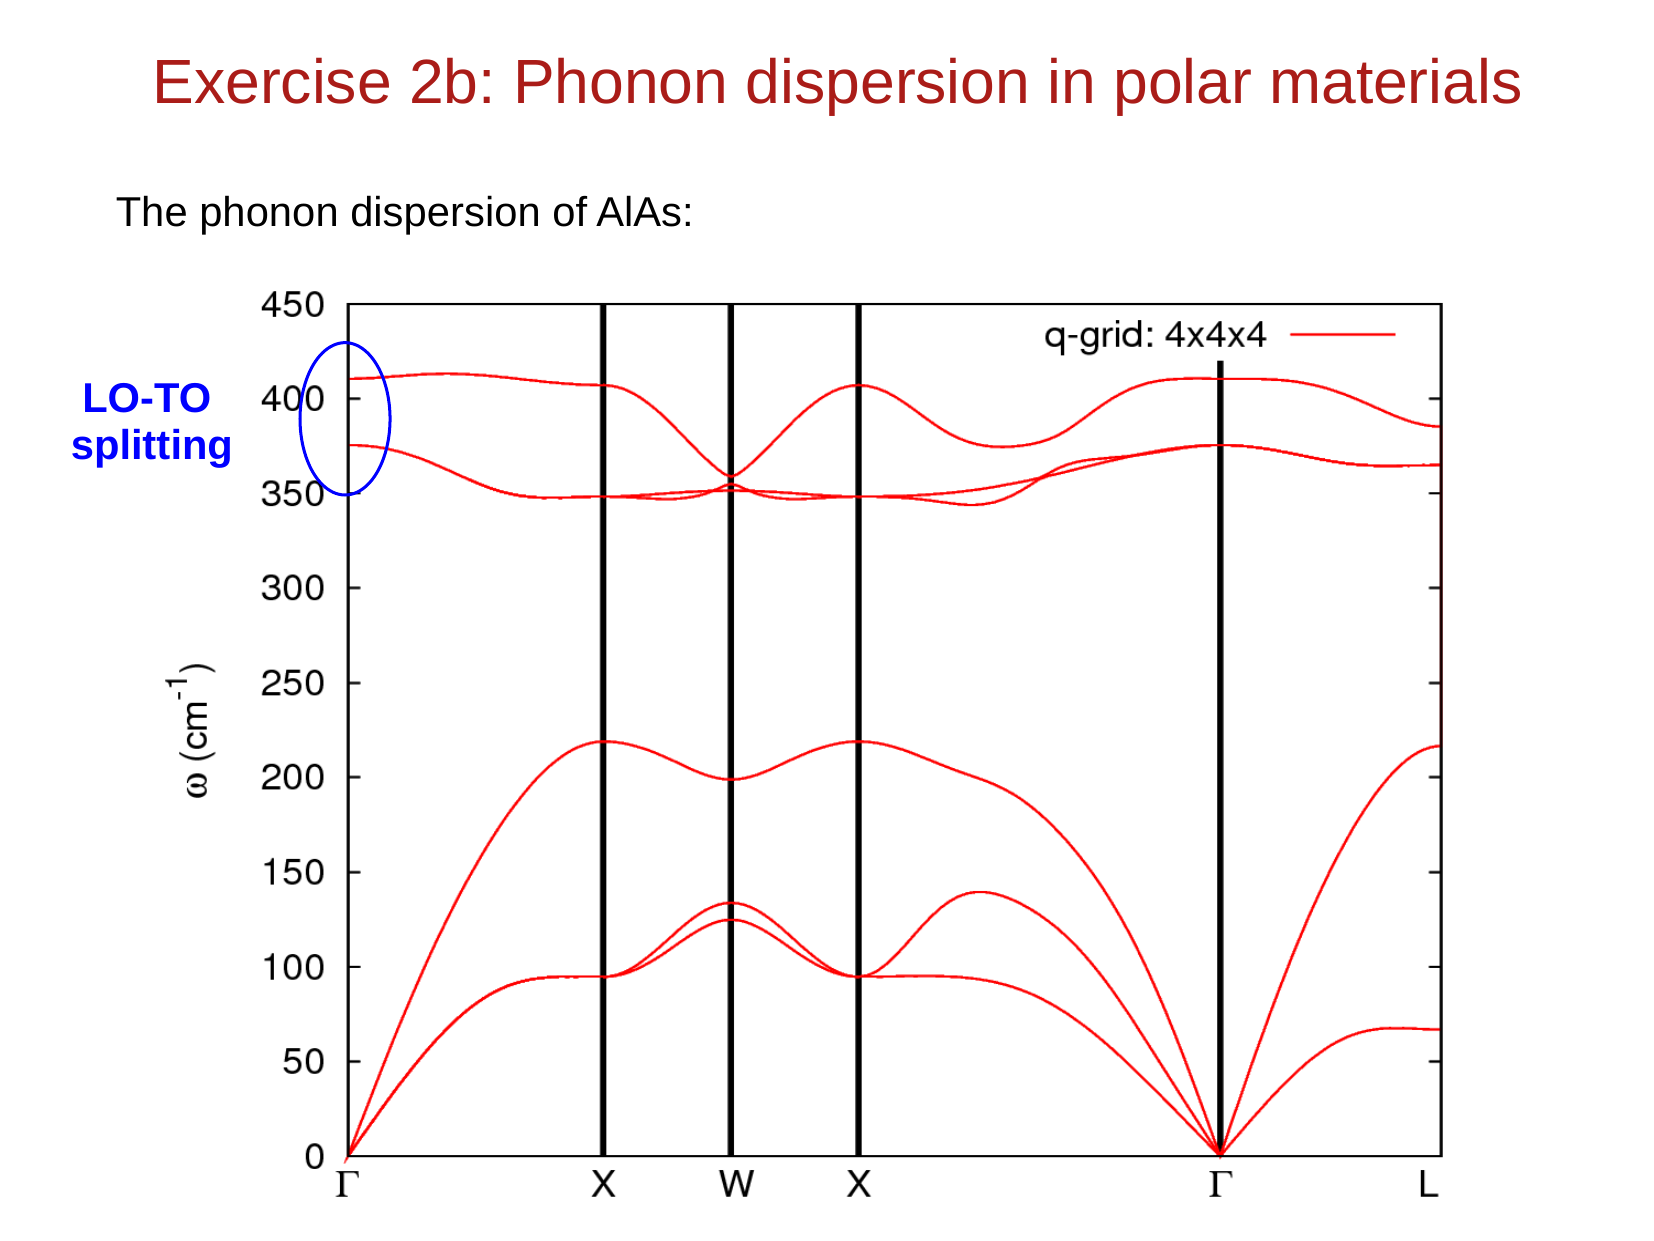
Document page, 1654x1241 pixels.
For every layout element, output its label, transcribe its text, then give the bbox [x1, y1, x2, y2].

list LO-TO splitting [0, 375, 319, 475]
list The phonon dispersion of AlAs: [45, 189, 751, 271]
title Exercise 2b: Phonon dispersion in polar materials [83, 0, 1572, 186]
picture [311, 345, 388, 493]
picture [165, 272, 1466, 1201]
